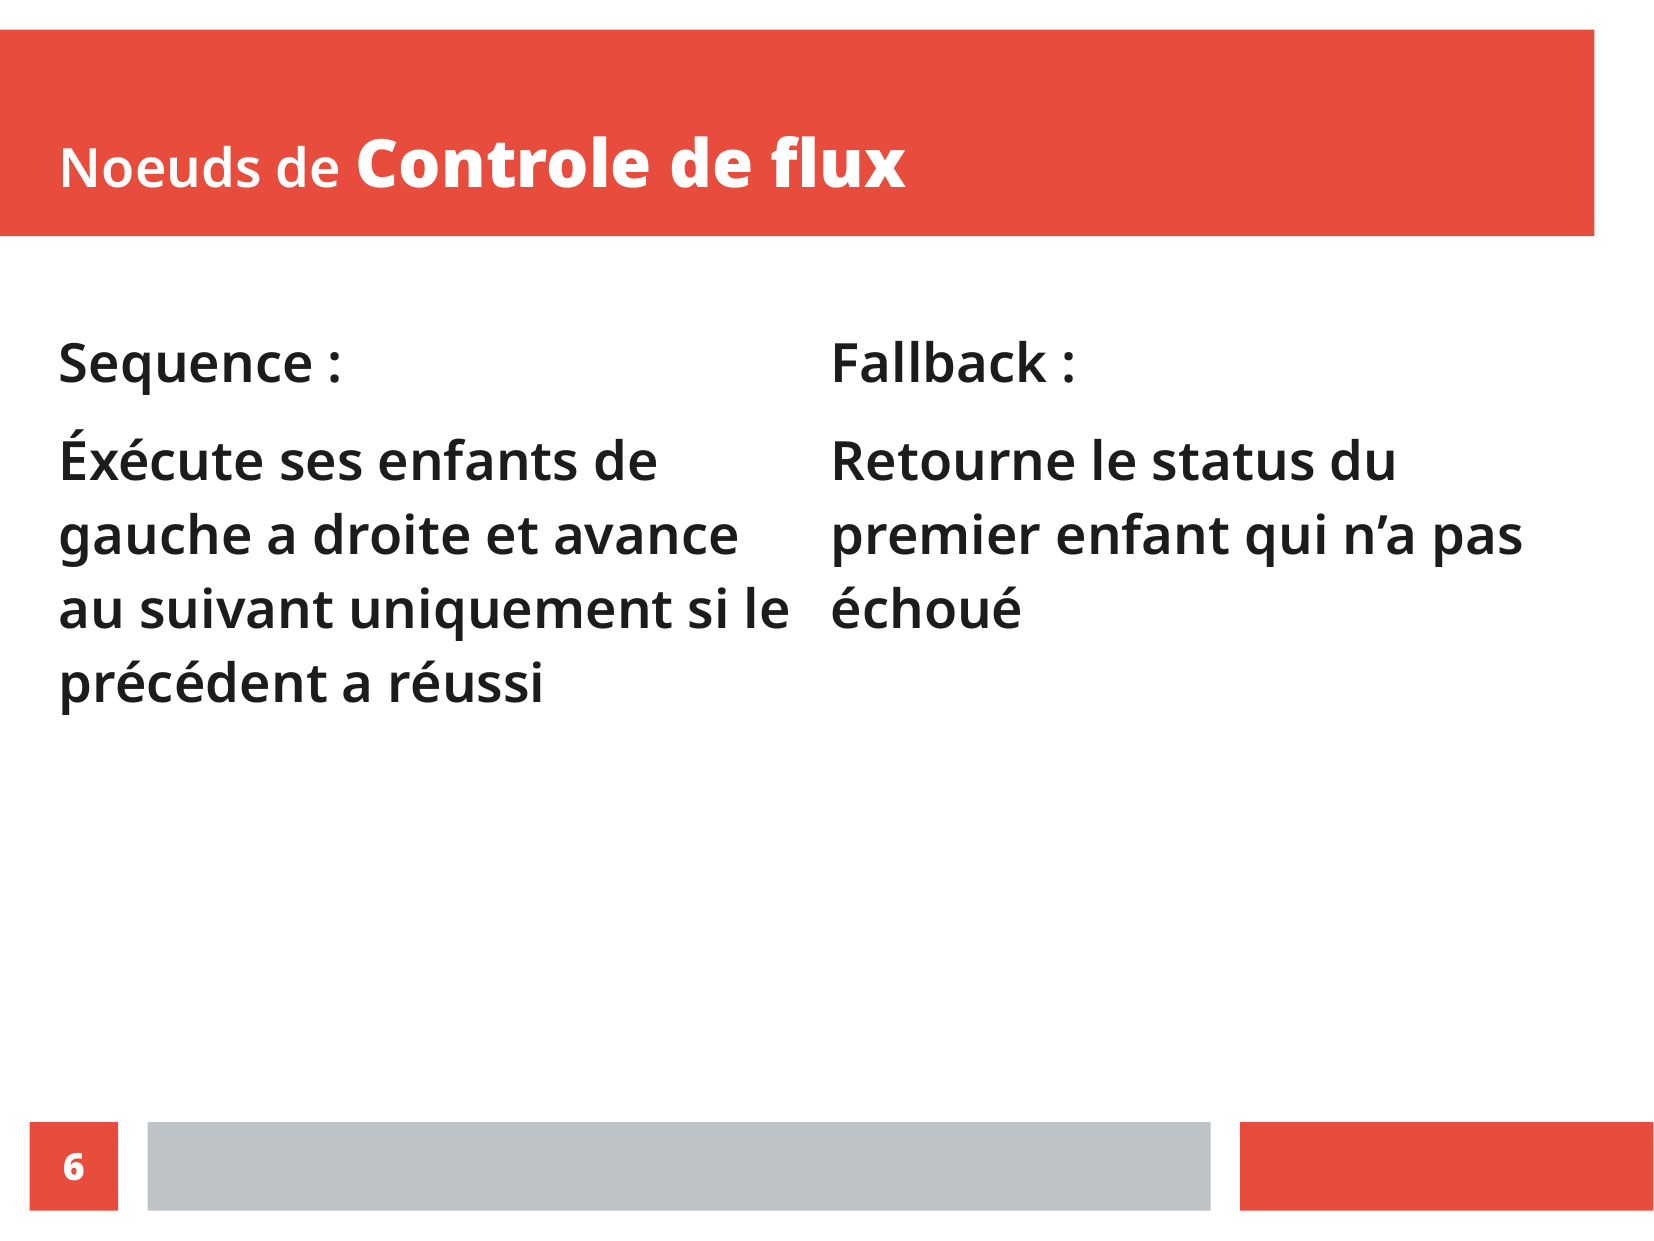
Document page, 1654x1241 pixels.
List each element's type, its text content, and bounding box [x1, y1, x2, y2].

list Sequence : Éxécute ses enfants de gauche a droite et avance au suivant uniquement si le précédent a réussi [59, 324, 794, 1093]
title Noeuds de Controle de flux [59, 59, 1595, 207]
list Fallback : Retourne le status du premier enfant qui n’a pas échoué [830, 324, 1566, 1093]
